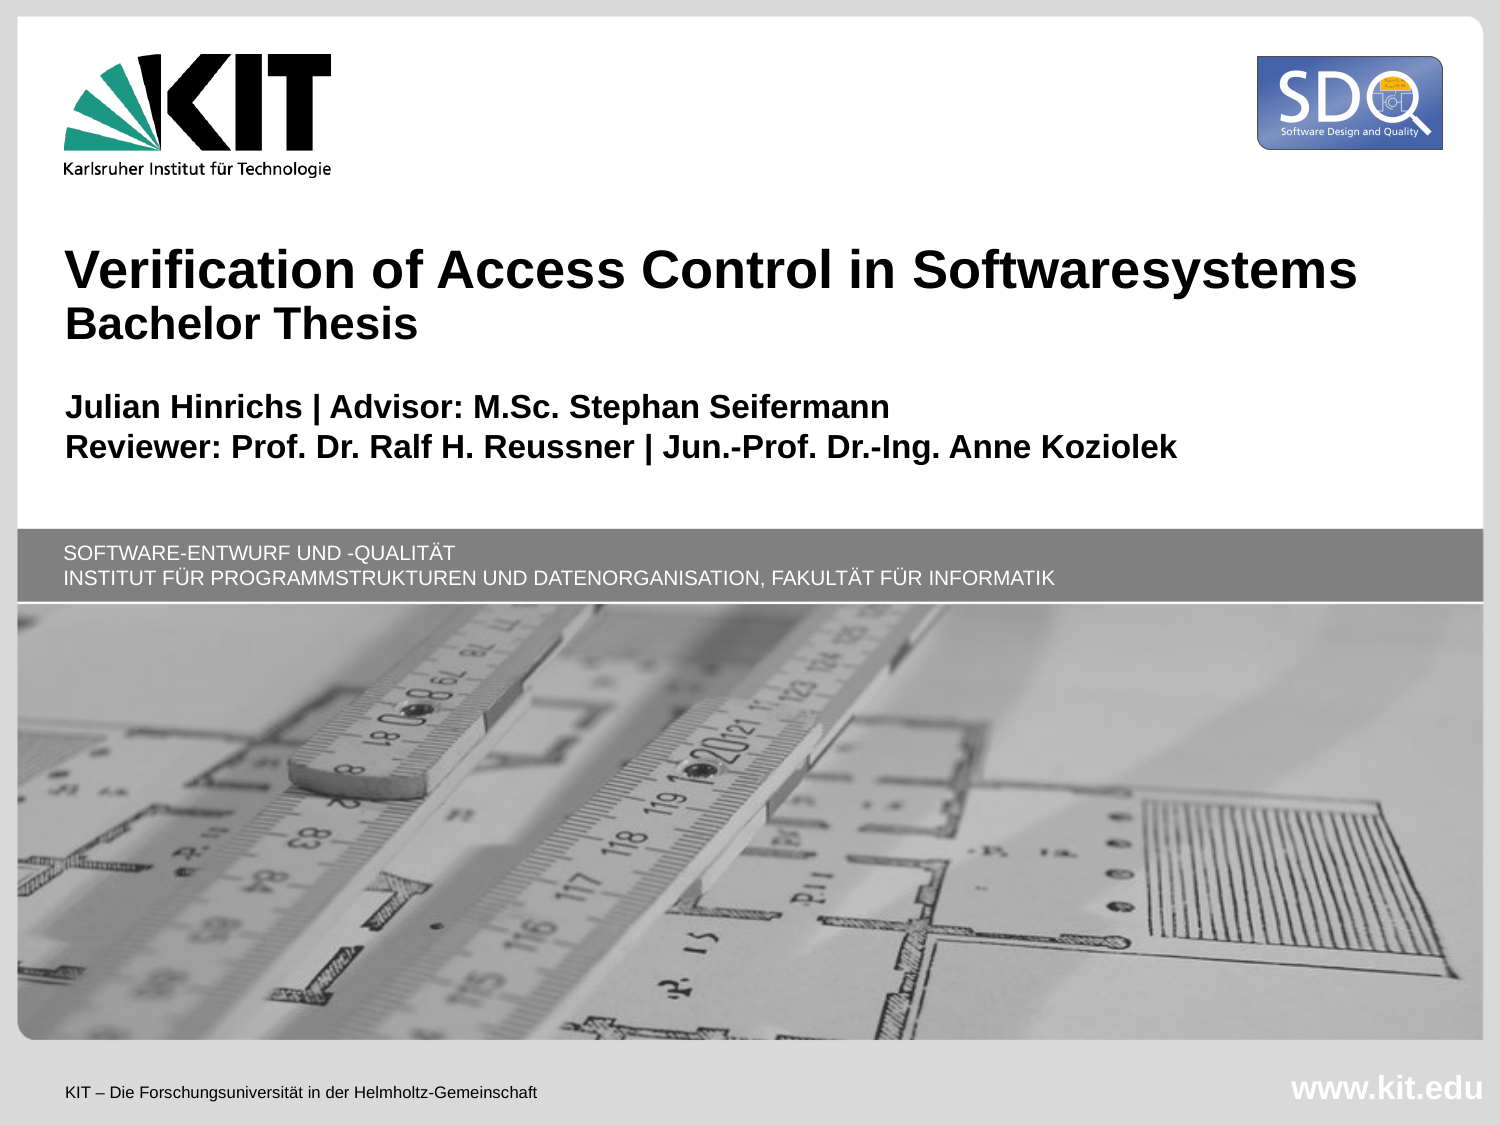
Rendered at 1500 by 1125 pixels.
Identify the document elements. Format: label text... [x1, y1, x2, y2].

picture [0, 0, 1500, 1125]
text_box Julian Hinrichs | Advisor: M.Sc. Stephan Seifermann Reviewer: Prof. Dr. Ralf H. Reussner | Jun.-Prof. Dr.-Ing. Anne Koziolek [65, 385, 1439, 488]
text_box Verification of Access Control in Softwaresystems Bachelor Thesis [64, 231, 1442, 350]
